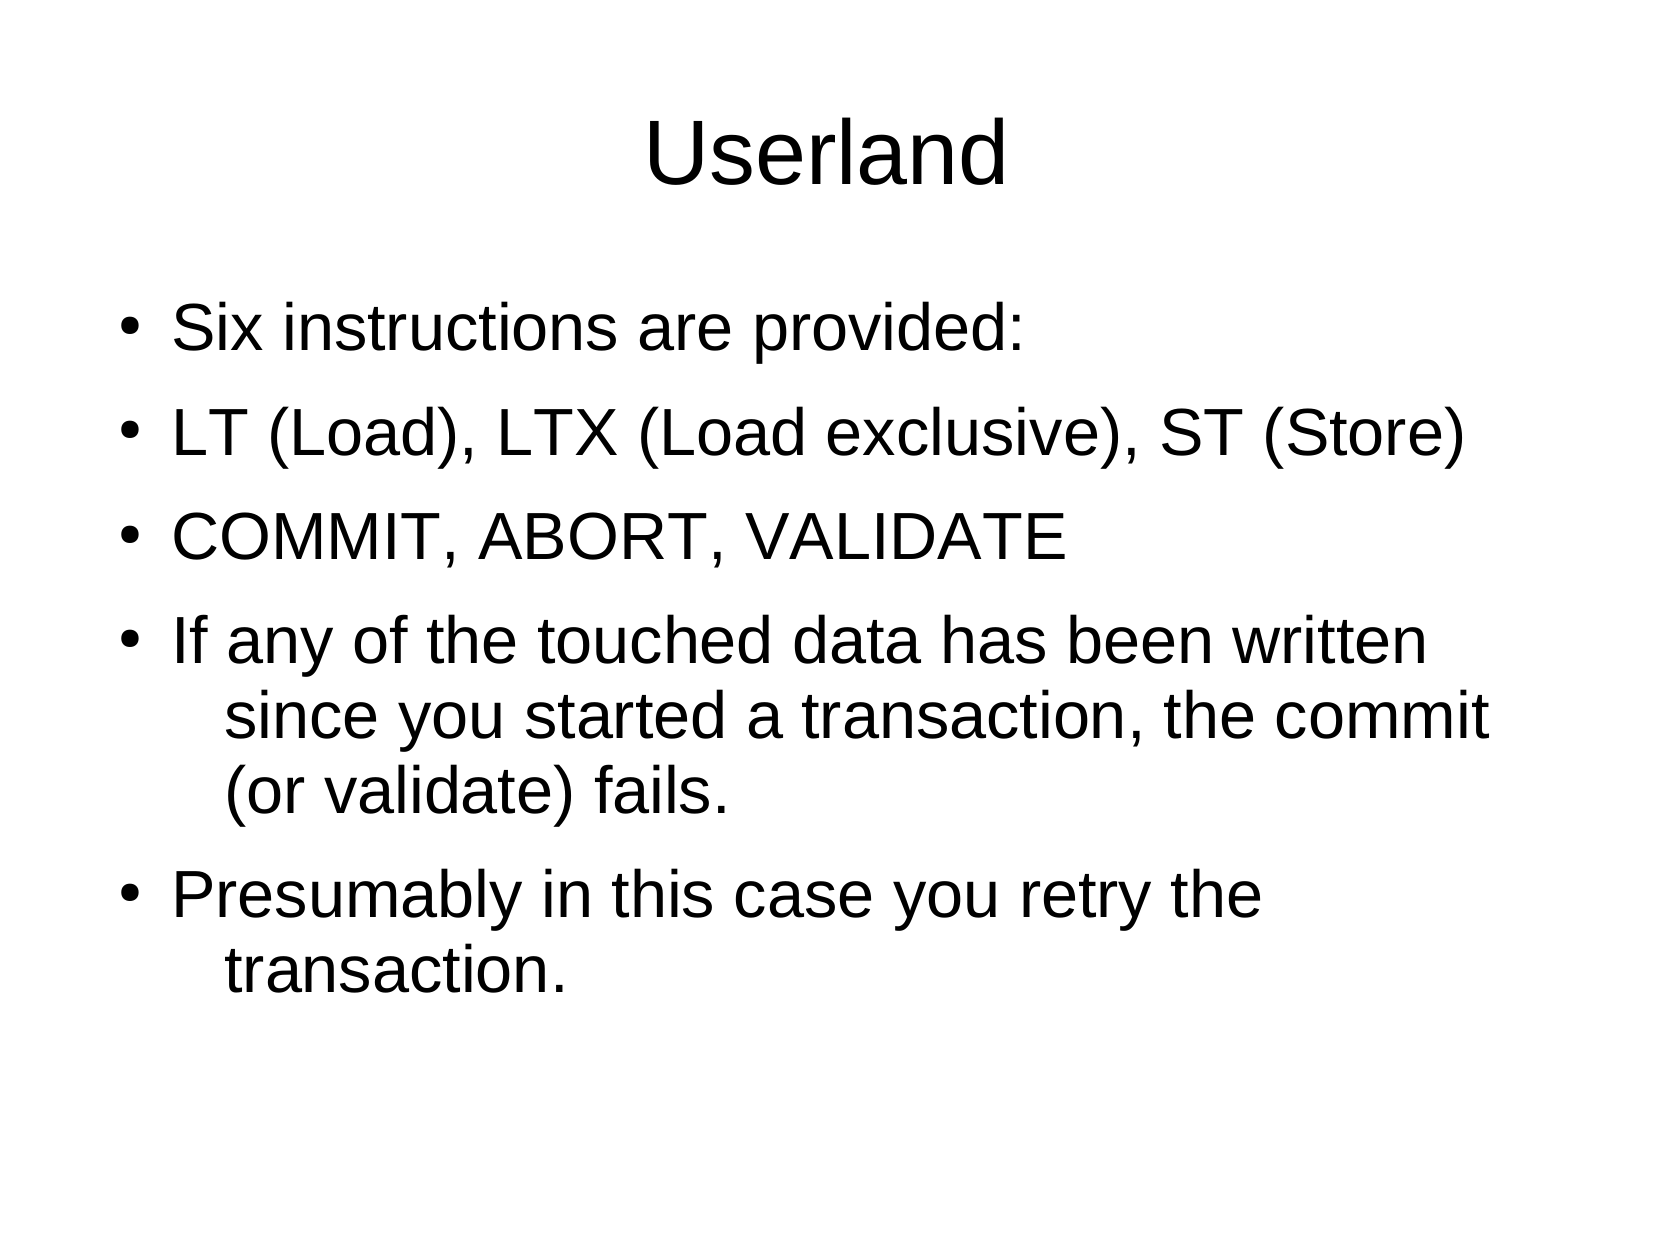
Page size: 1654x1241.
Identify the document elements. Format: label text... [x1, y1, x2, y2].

title Userland [82, 49, 1571, 257]
list Six instructions are provided: LT (Load), LTX (Load exclusive), ST (Store) COMMIT, ABORT, VALIDATE If any of the touched data has been written since you started a transaction, the commit (or validate) fails. Presumably in this case you retry the transaction. [82, 290, 1571, 1109]
